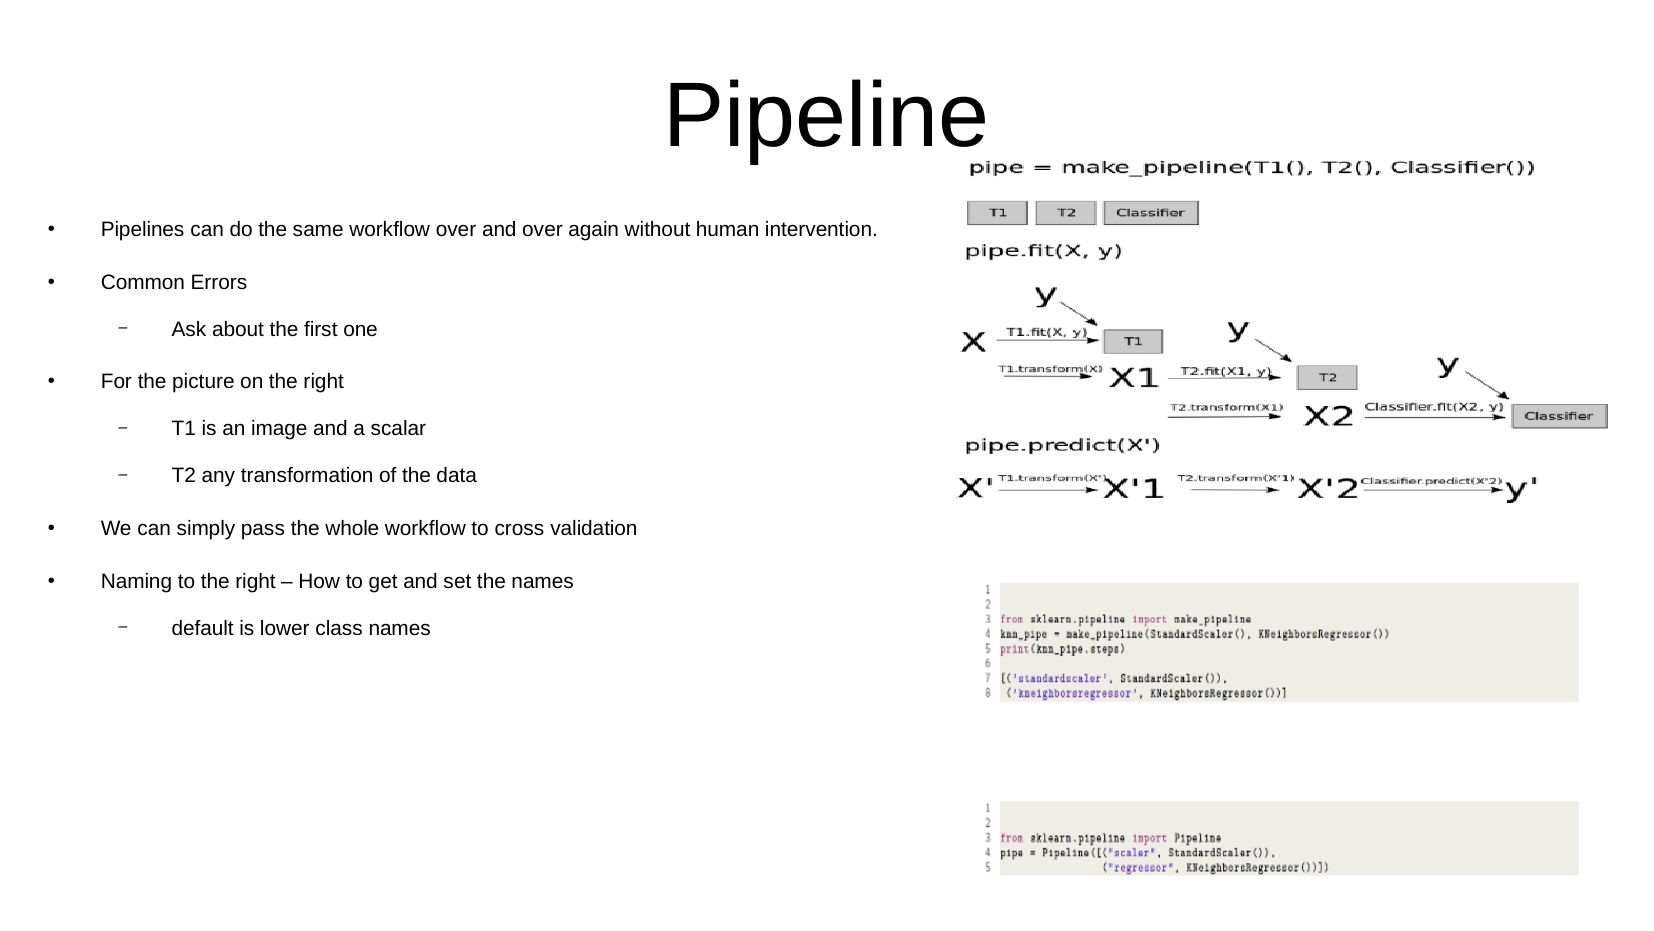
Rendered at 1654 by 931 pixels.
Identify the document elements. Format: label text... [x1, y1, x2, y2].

picture [940, 149, 1636, 511]
picture [960, 569, 1621, 909]
list Pipelines can do the same workflow over and over again without human intervention. Common Errors Ask about the first one For the picture on the right T1 is an image and a scalar T2 any transformation of the data We can simply pass the whole workflow to cross validation Naming to the right – How to get and set the names default is lower class names [30, 217, 1571, 901]
title Pipeline [82, 37, 1571, 193]
